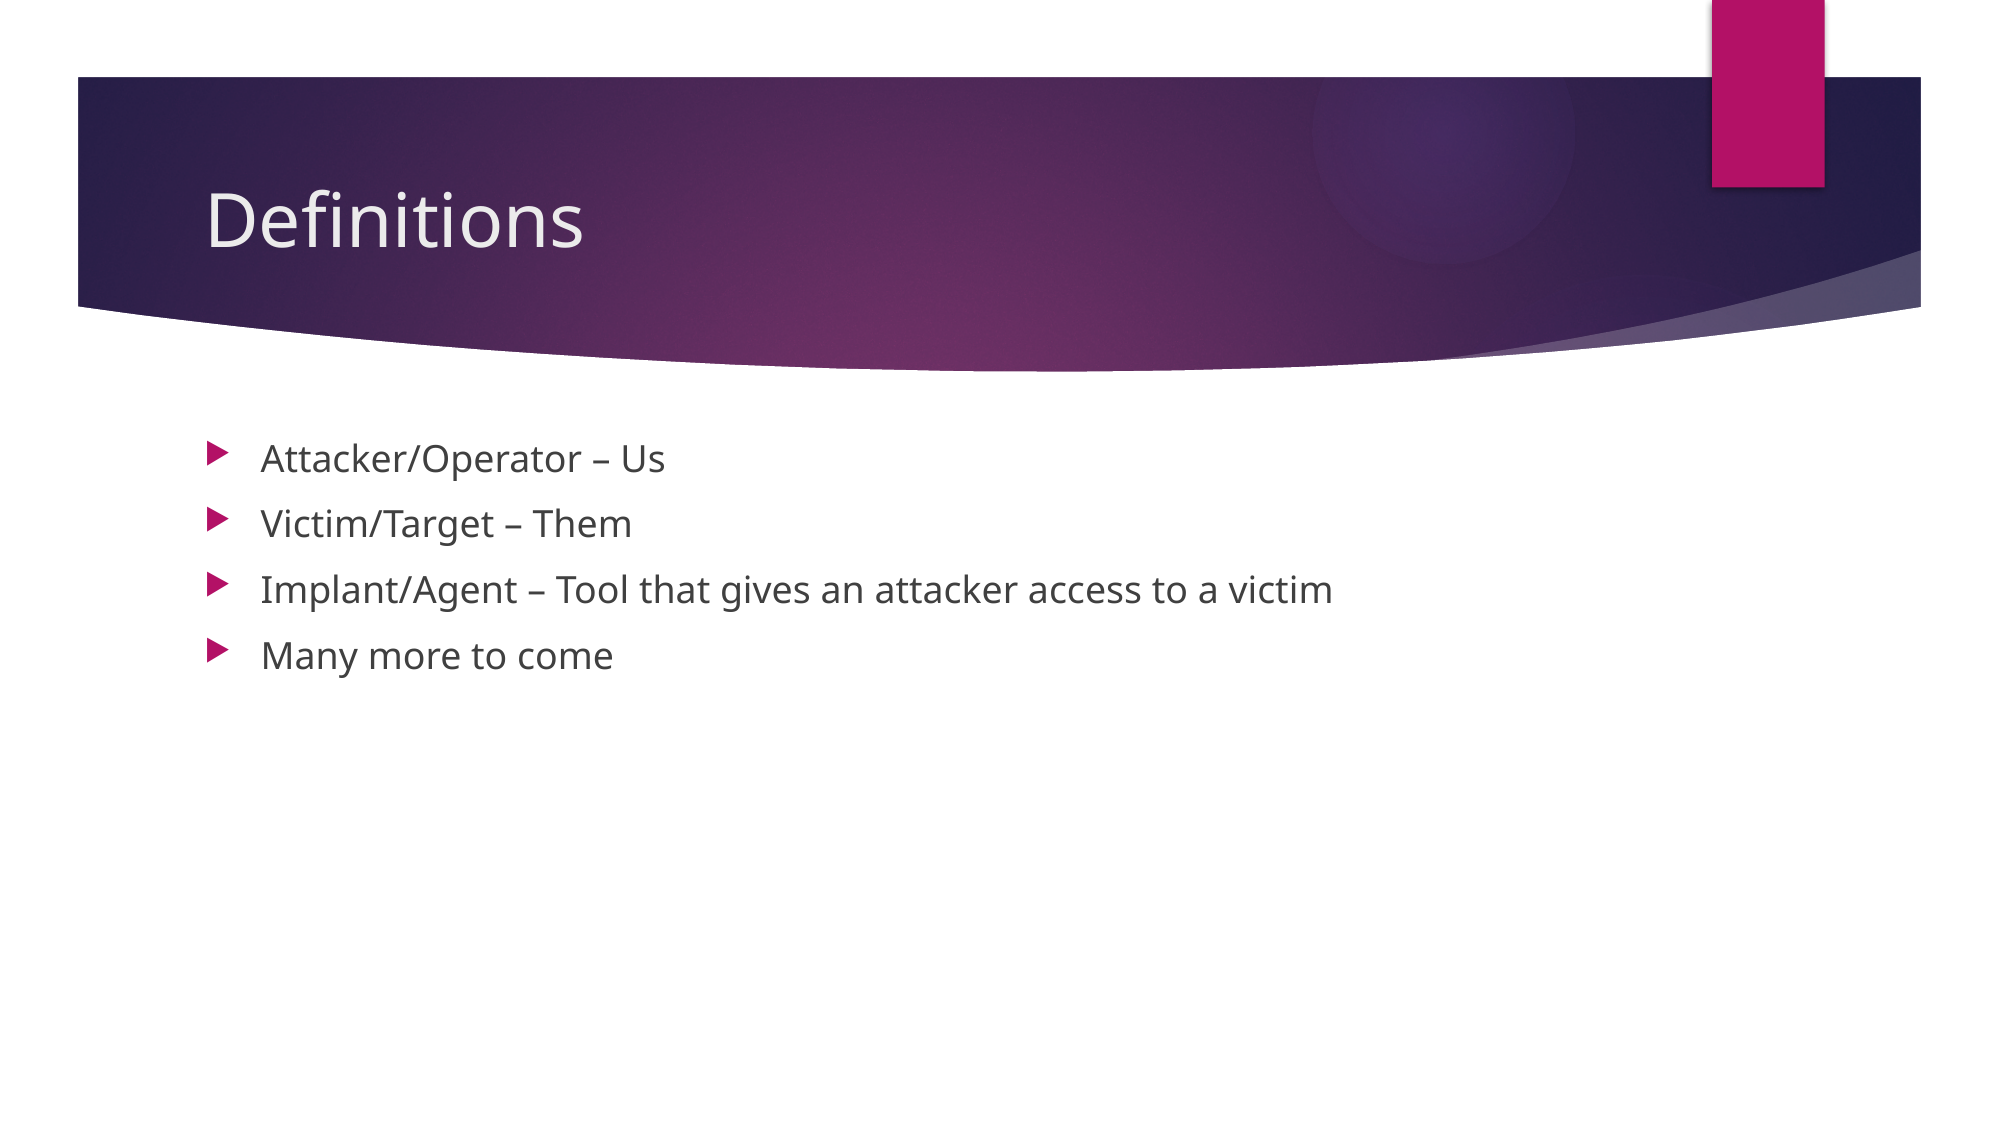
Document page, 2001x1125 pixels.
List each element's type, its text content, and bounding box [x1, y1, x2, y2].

list Attacker/Operator – Us Victim/Target – Them Implant/Agent – Tool that gives an attacker access to a victim Many more to come [189, 427, 1638, 988]
picture [79, 78, 1920, 371]
title Now what? [1467, 300, 1788, 358]
title Definitions [189, 159, 1627, 276]
